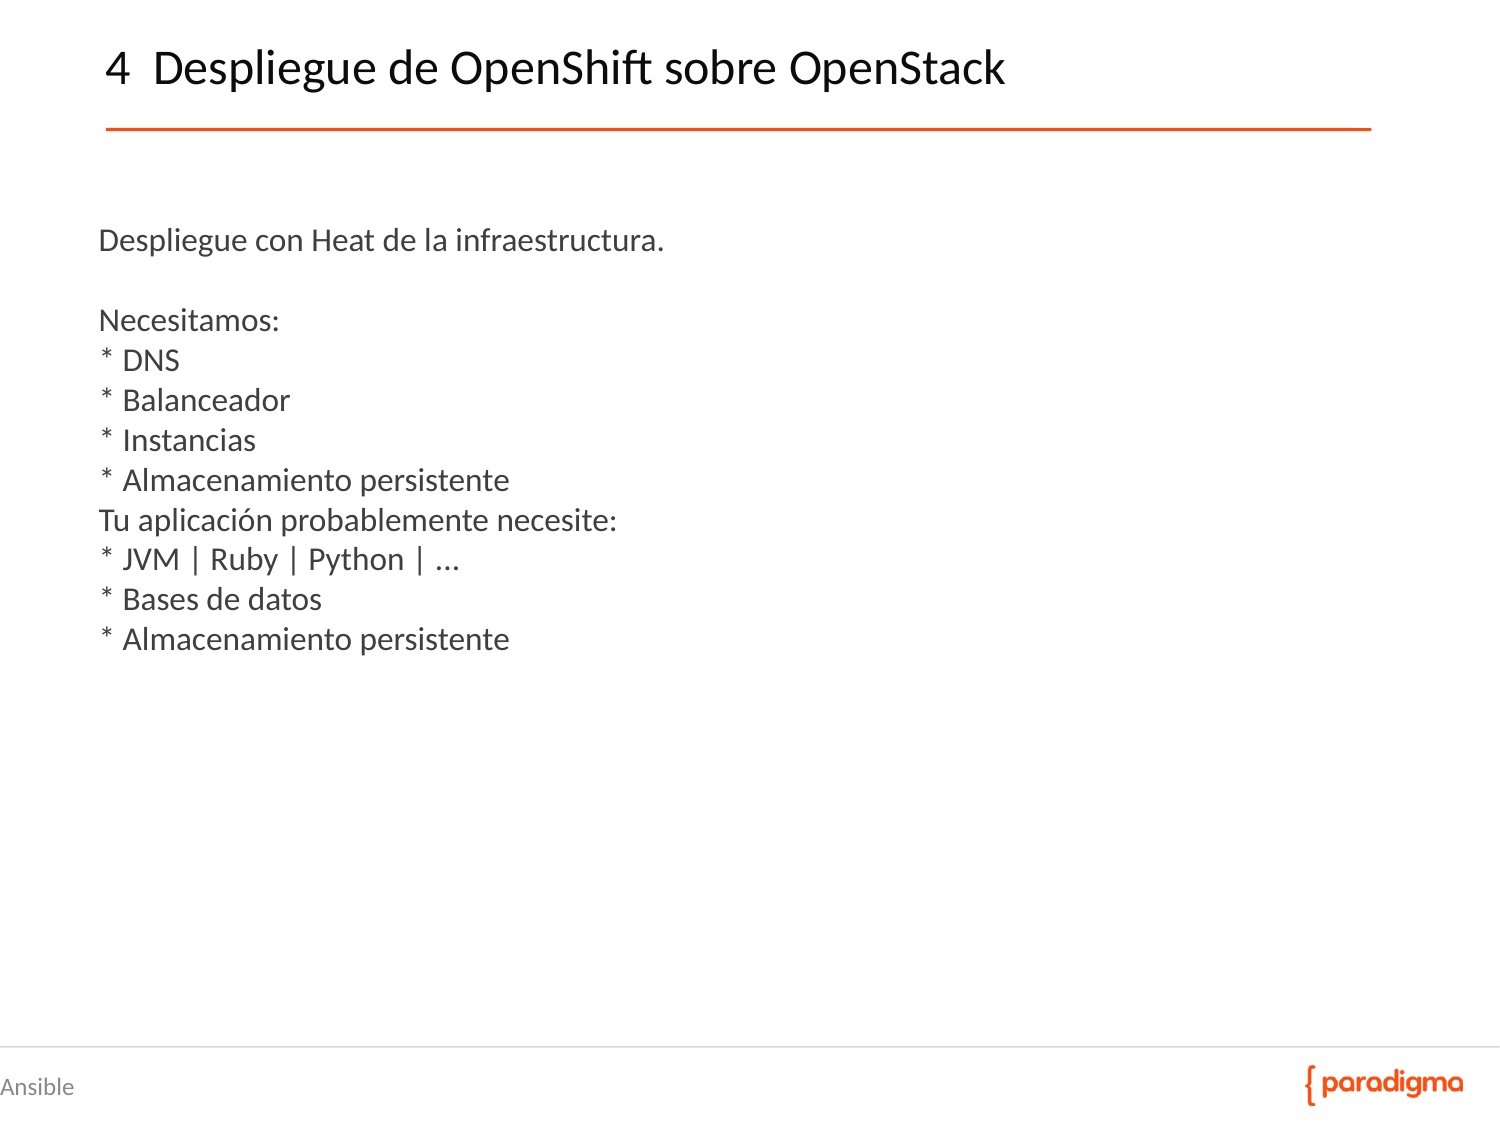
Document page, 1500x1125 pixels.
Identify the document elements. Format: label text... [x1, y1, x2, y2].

picture [1305, 1065, 1463, 1107]
text_box Ansible [0, 1048, 1223, 1125]
text_box 4 Despliegue de OpenShift sobre OpenStack [105, 0, 1395, 130]
text_box Despliegue con Heat de la infraestructura. Necesitamos: * DNS * Balanceador * Instancias * Almacenamiento persistente Tu aplicación probablemente necesite: * JVM | Ruby | Python | ... * Bases de datos * Almacenamiento persistente [98, 210, 1387, 1028]
